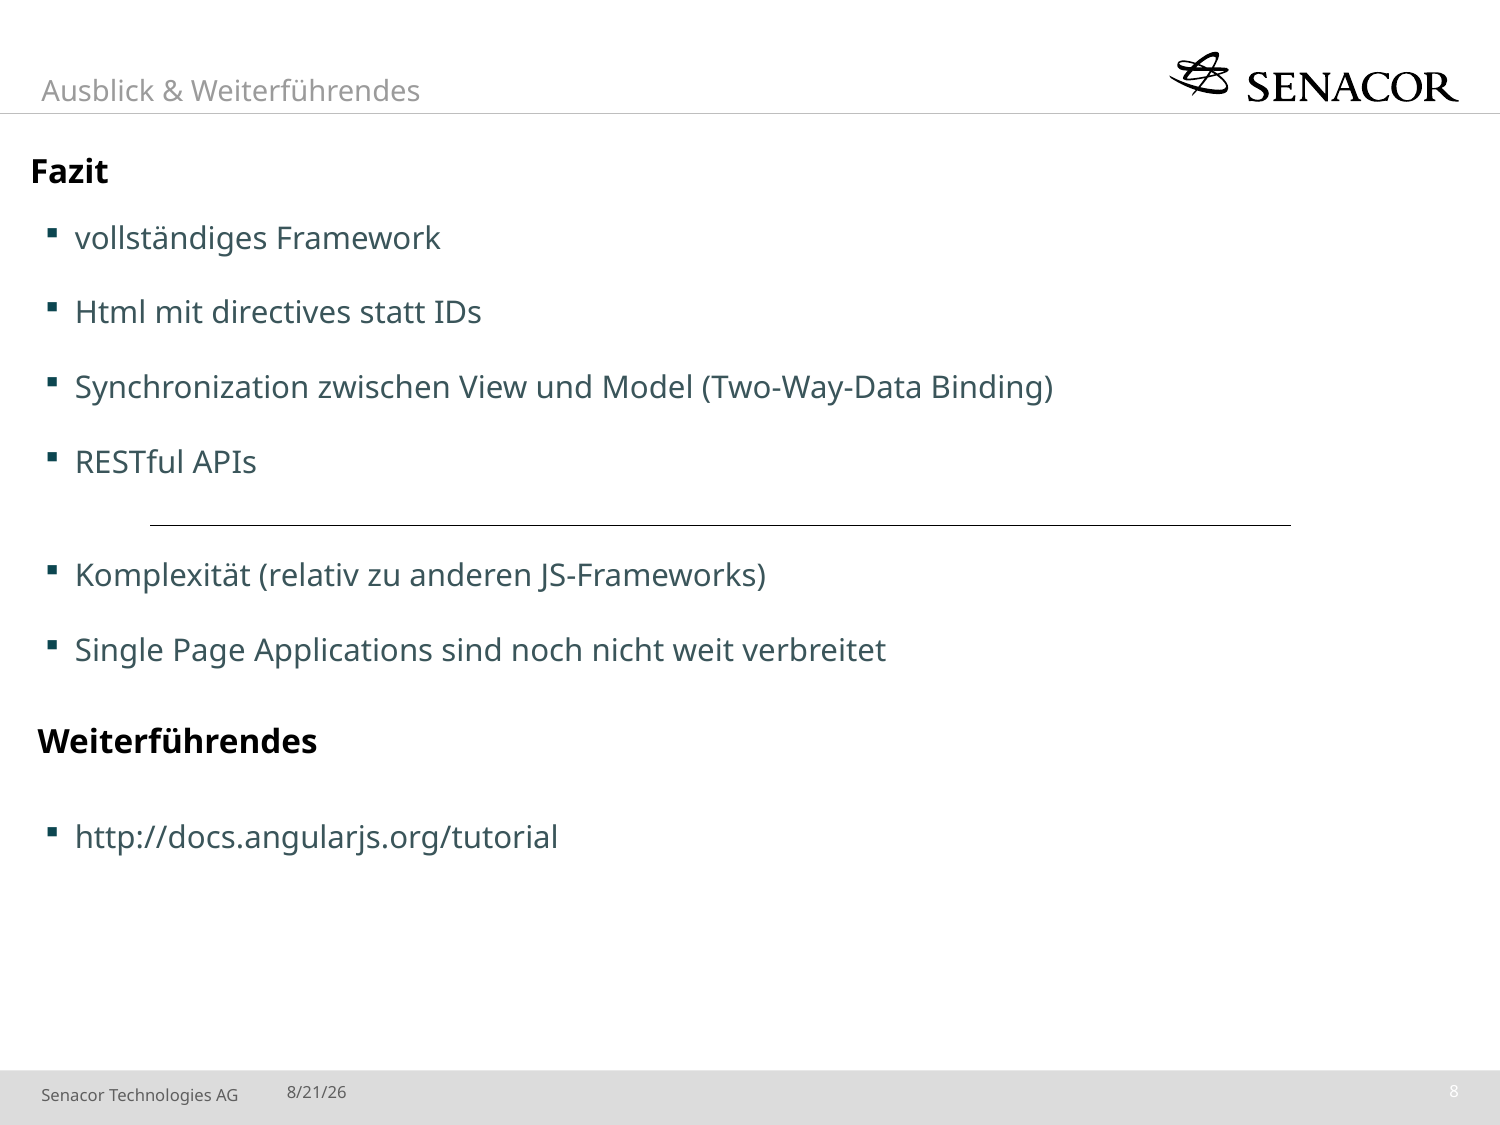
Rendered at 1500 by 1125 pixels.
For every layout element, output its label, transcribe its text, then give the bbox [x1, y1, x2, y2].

list Ausblick & Weiterführendes [41, 42, 1164, 114]
title Fazit [30, 149, 1448, 233]
slide_number 8 [1352, 1070, 1459, 1125]
title Weiterführendes [37, 720, 1456, 803]
text_box vollständiges Framework Html mit directives statt IDs Synchronization zwischen View und Model (Two-Way-Data Binding) RESTful APIs Komplexität (relativ zu anderen JS-Frameworks) Single Page Applications sind noch nicht weit verbreitet [45, 233, 1216, 743]
text_box http://docs.angularjs.org/tutorial [45, 817, 1216, 1080]
slide_number 3/10/14 [286, 1080, 408, 1125]
